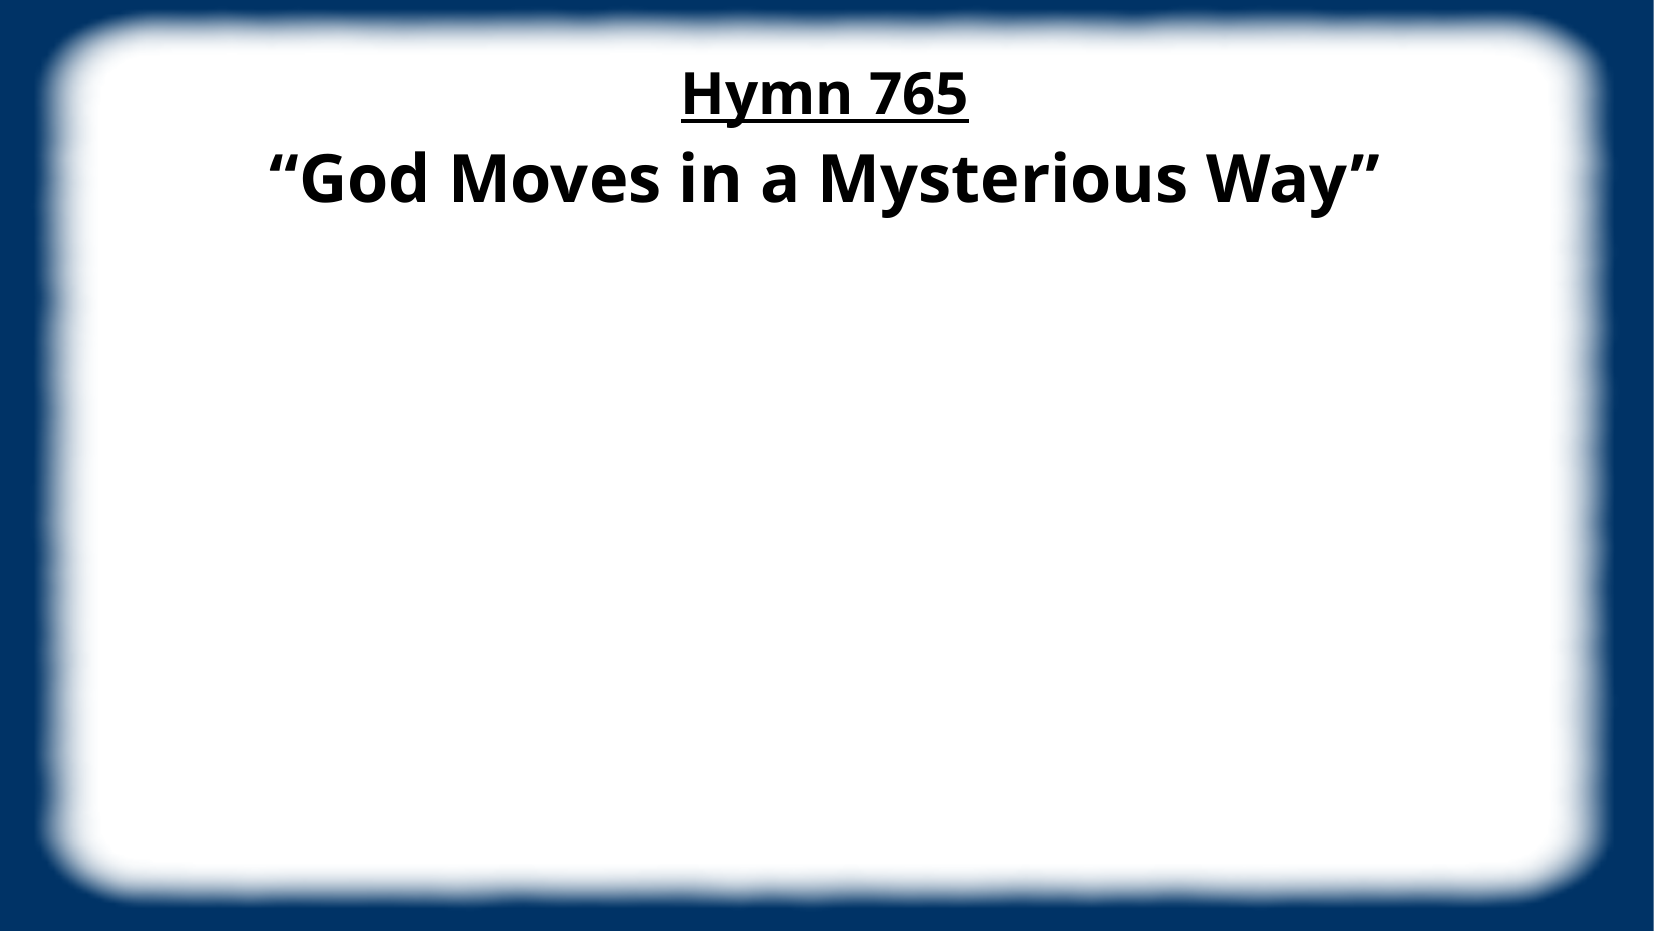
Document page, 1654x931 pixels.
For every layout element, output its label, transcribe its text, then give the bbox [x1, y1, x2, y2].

picture [0, 0, 1654, 931]
text_box Hymn 765 “God Moves in a Mysterious Way” [105, 45, 1546, 226]
